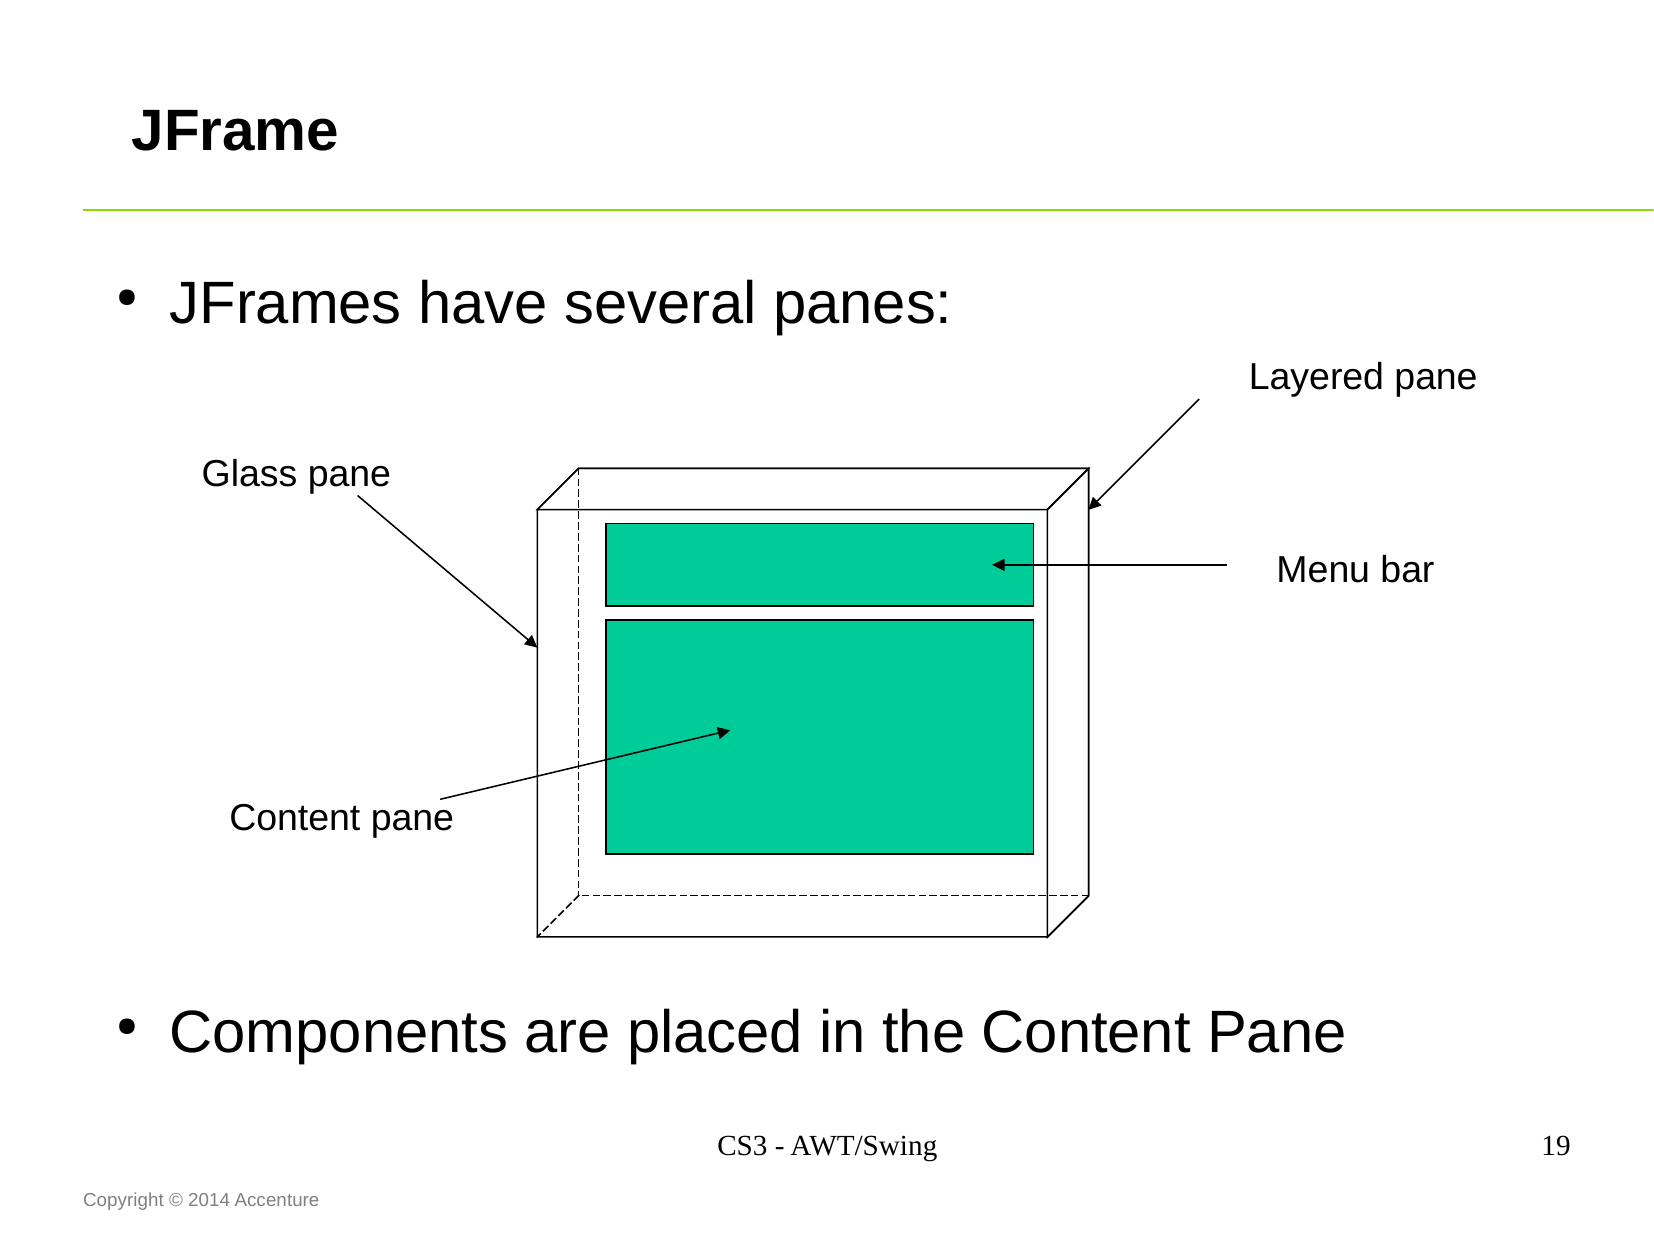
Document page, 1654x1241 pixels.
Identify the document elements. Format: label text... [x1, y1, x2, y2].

text_box Glass pane [151, 440, 406, 502]
text_box Content pane [179, 785, 469, 846]
text_box Menu bar [1226, 537, 1450, 598]
list JFrames have several panes: Components are placed in the Content Pane [84, 255, 1573, 1166]
text_box Layered pane [1198, 344, 1493, 405]
title JFrame [81, 56, 1654, 199]
